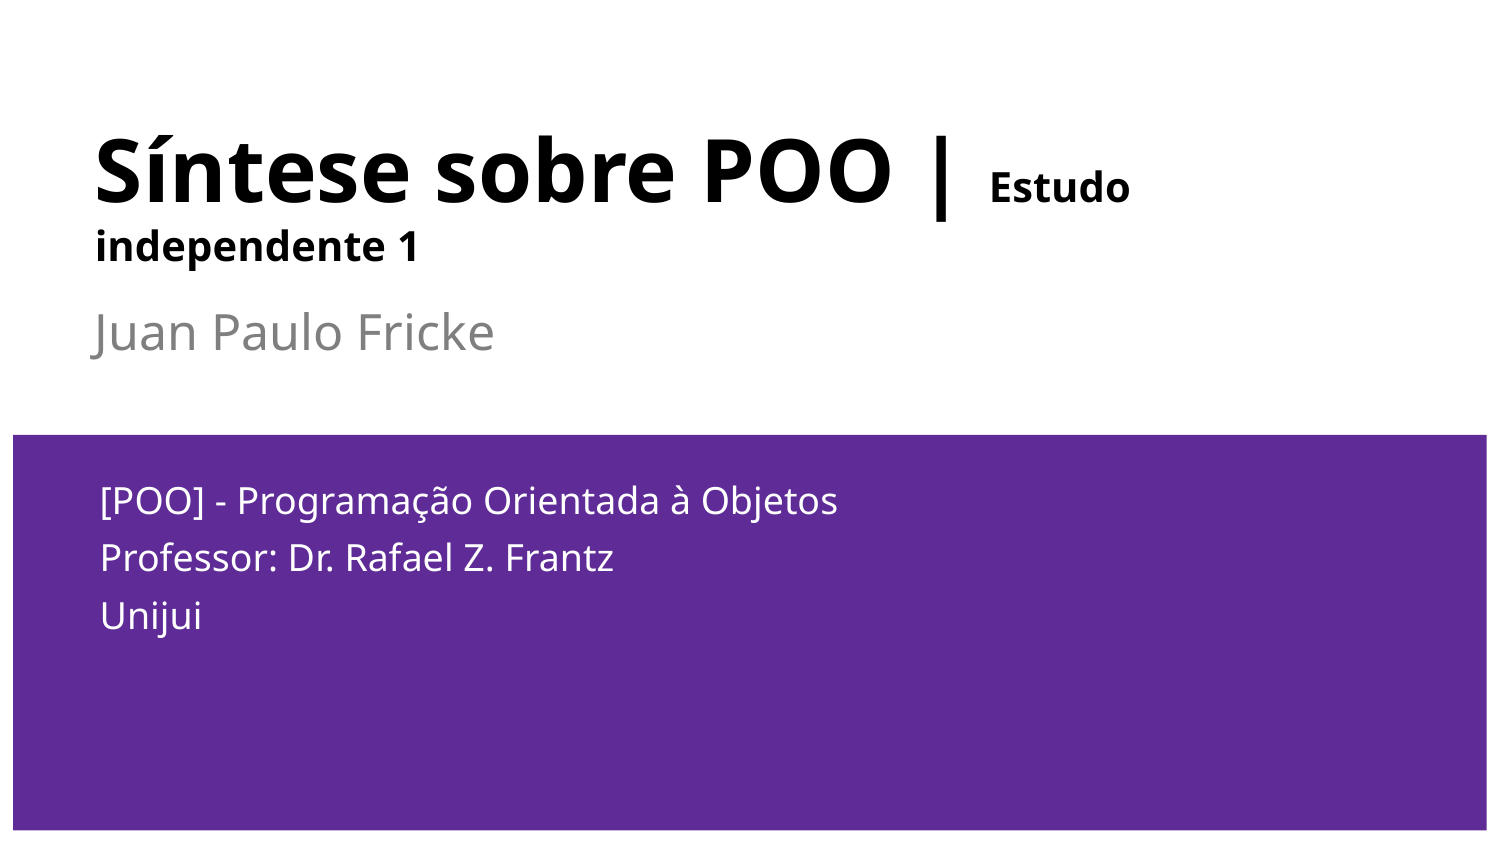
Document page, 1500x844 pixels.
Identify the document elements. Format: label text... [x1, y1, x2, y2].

title Síntese sobre POO | Estudo independente 1 [79, 43, 1423, 285]
subtitle Juan Paulo Fricke [79, 285, 1423, 427]
text_box [POO] - Programação Orientada à Objetos Professor: Dr. Rafael Z. Frantz Unijui [84, 461, 1019, 652]
